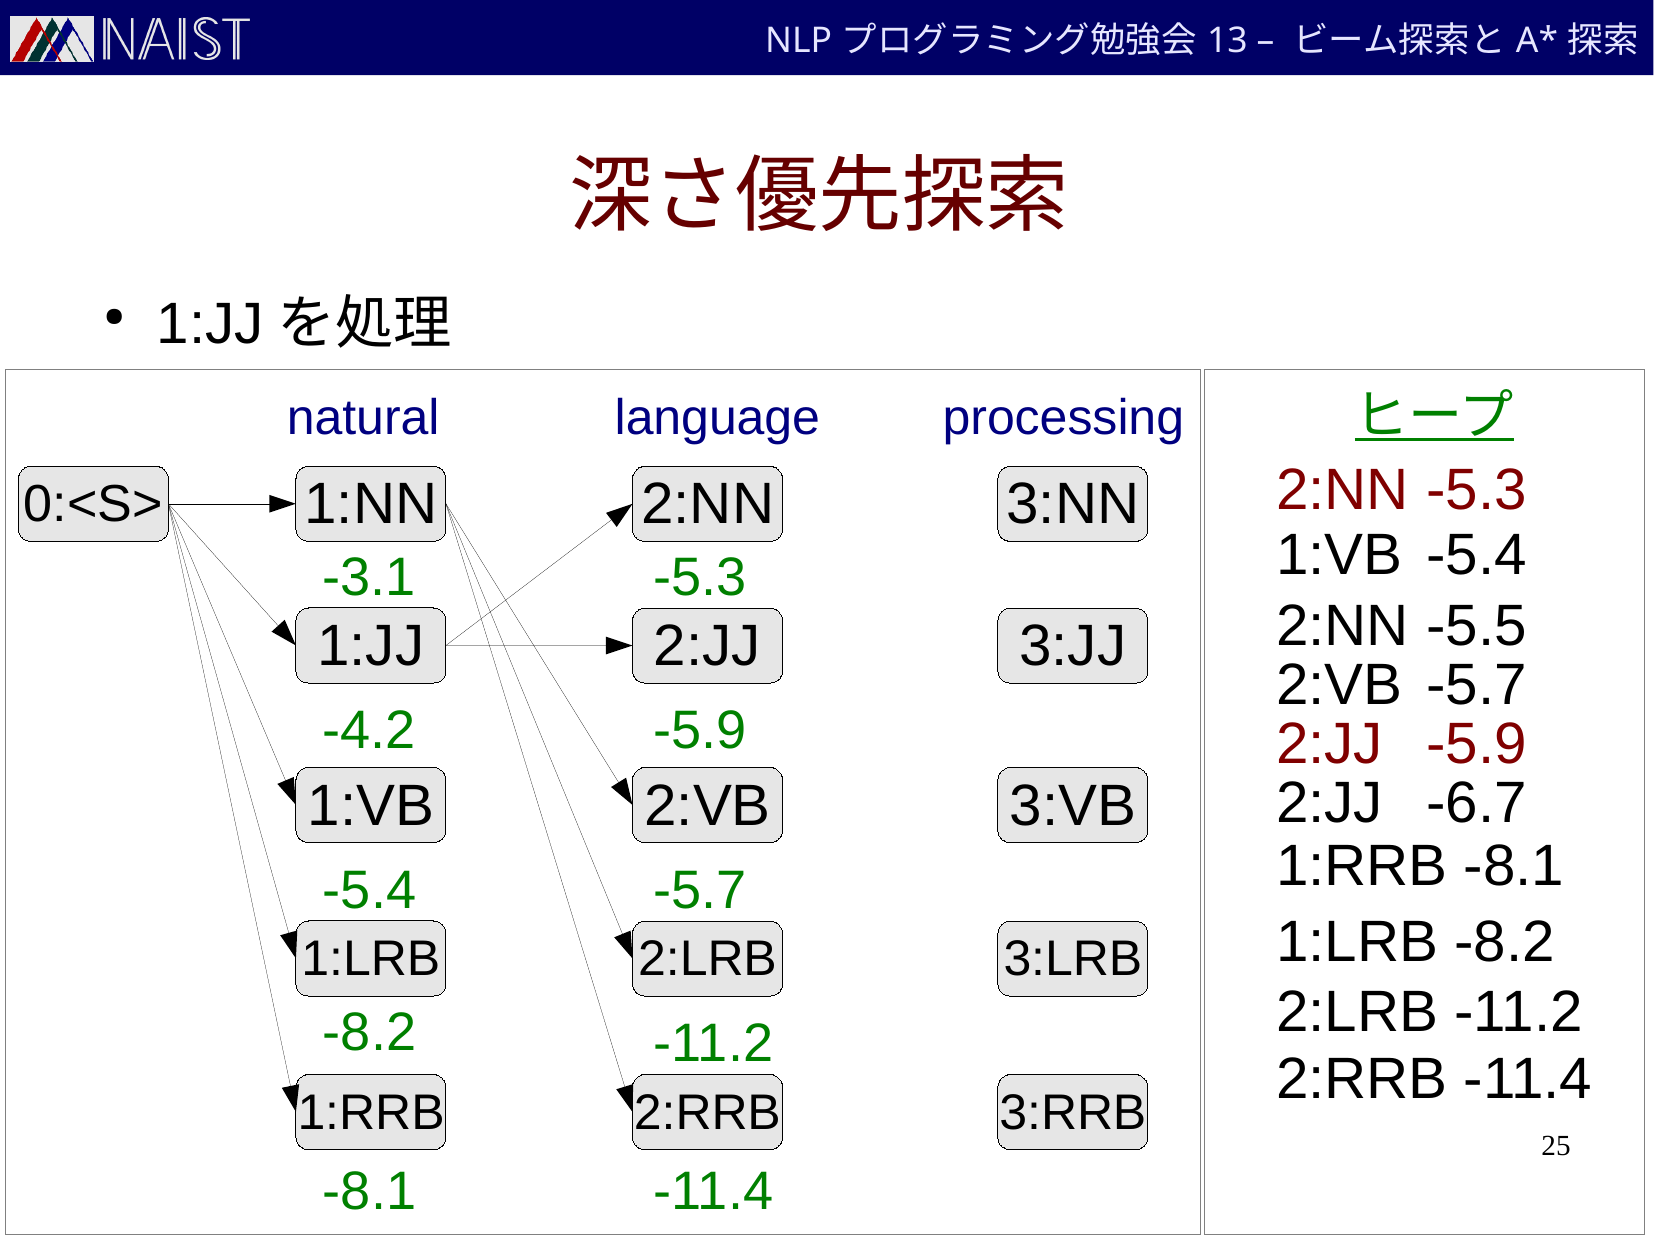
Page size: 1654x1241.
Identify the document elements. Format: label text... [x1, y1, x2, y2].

text_box 1:VB [295, 767, 446, 843]
text_box 2:JJ [632, 608, 783, 684]
text_box 1:LRB [295, 920, 446, 997]
text_box -11.2 [638, 1005, 789, 1081]
text_box 1:JJ [295, 607, 446, 684]
text_box 3:RRB [997, 1074, 1148, 1150]
text_box ヒープ [1339, 376, 1515, 449]
text_box 1:RRB [295, 1074, 446, 1150]
text_box 2:JJ -6.7 [1261, 783, 1542, 842]
text_box 2:LRB [632, 921, 783, 997]
text_box 2:JJ -5.9 [1261, 703, 1542, 783]
text_box 1:RRB -8.1 [1261, 825, 1580, 906]
text_box 2:VB -5.7 [1261, 643, 1542, 703]
text_box 2:RRB -11.4 [1261, 1038, 1608, 1119]
text_box -5.4 [308, 851, 432, 928]
text_box 2:NN [632, 466, 783, 542]
text_box 3:NN [997, 466, 1148, 542]
text_box 3:JJ [997, 608, 1148, 684]
text_box 1:NN [295, 466, 446, 542]
text_box 1:VB -5.4 [1261, 529, 1542, 584]
text_box 3:VB [997, 767, 1148, 843]
text_box 2:VB [632, 767, 783, 843]
text_box 2:RRB [632, 1076, 783, 1150]
picture [102, 17, 251, 60]
text_box -8.2 [308, 993, 432, 1069]
picture [10, 16, 94, 62]
text_box -5.3 [638, 538, 762, 615]
text_box -11.4 [638, 1153, 789, 1229]
text_box -5.7 [638, 851, 762, 928]
text_box -5.9 [638, 692, 762, 768]
text_box -3.1 [307, 538, 432, 615]
title 深さ優先探索 [75, 92, 1564, 285]
text_box 2:NN -5.5 [1261, 584, 1542, 643]
text_box 0:<S> [18, 466, 169, 542]
text_box -4.2 [308, 692, 432, 768]
text_box -8.1 [308, 1153, 432, 1229]
text_box 2:NN -5.3 [1261, 449, 1542, 529]
text_box natural language processing [201, 381, 1200, 453]
text_box 1:LRB -8.2 [1261, 906, 1570, 971]
text_box 2:LRB -11.2 [1261, 971, 1599, 1038]
list 1:JJを処理 [86, 276, 1575, 342]
text_box 3:LRB [997, 921, 1148, 997]
